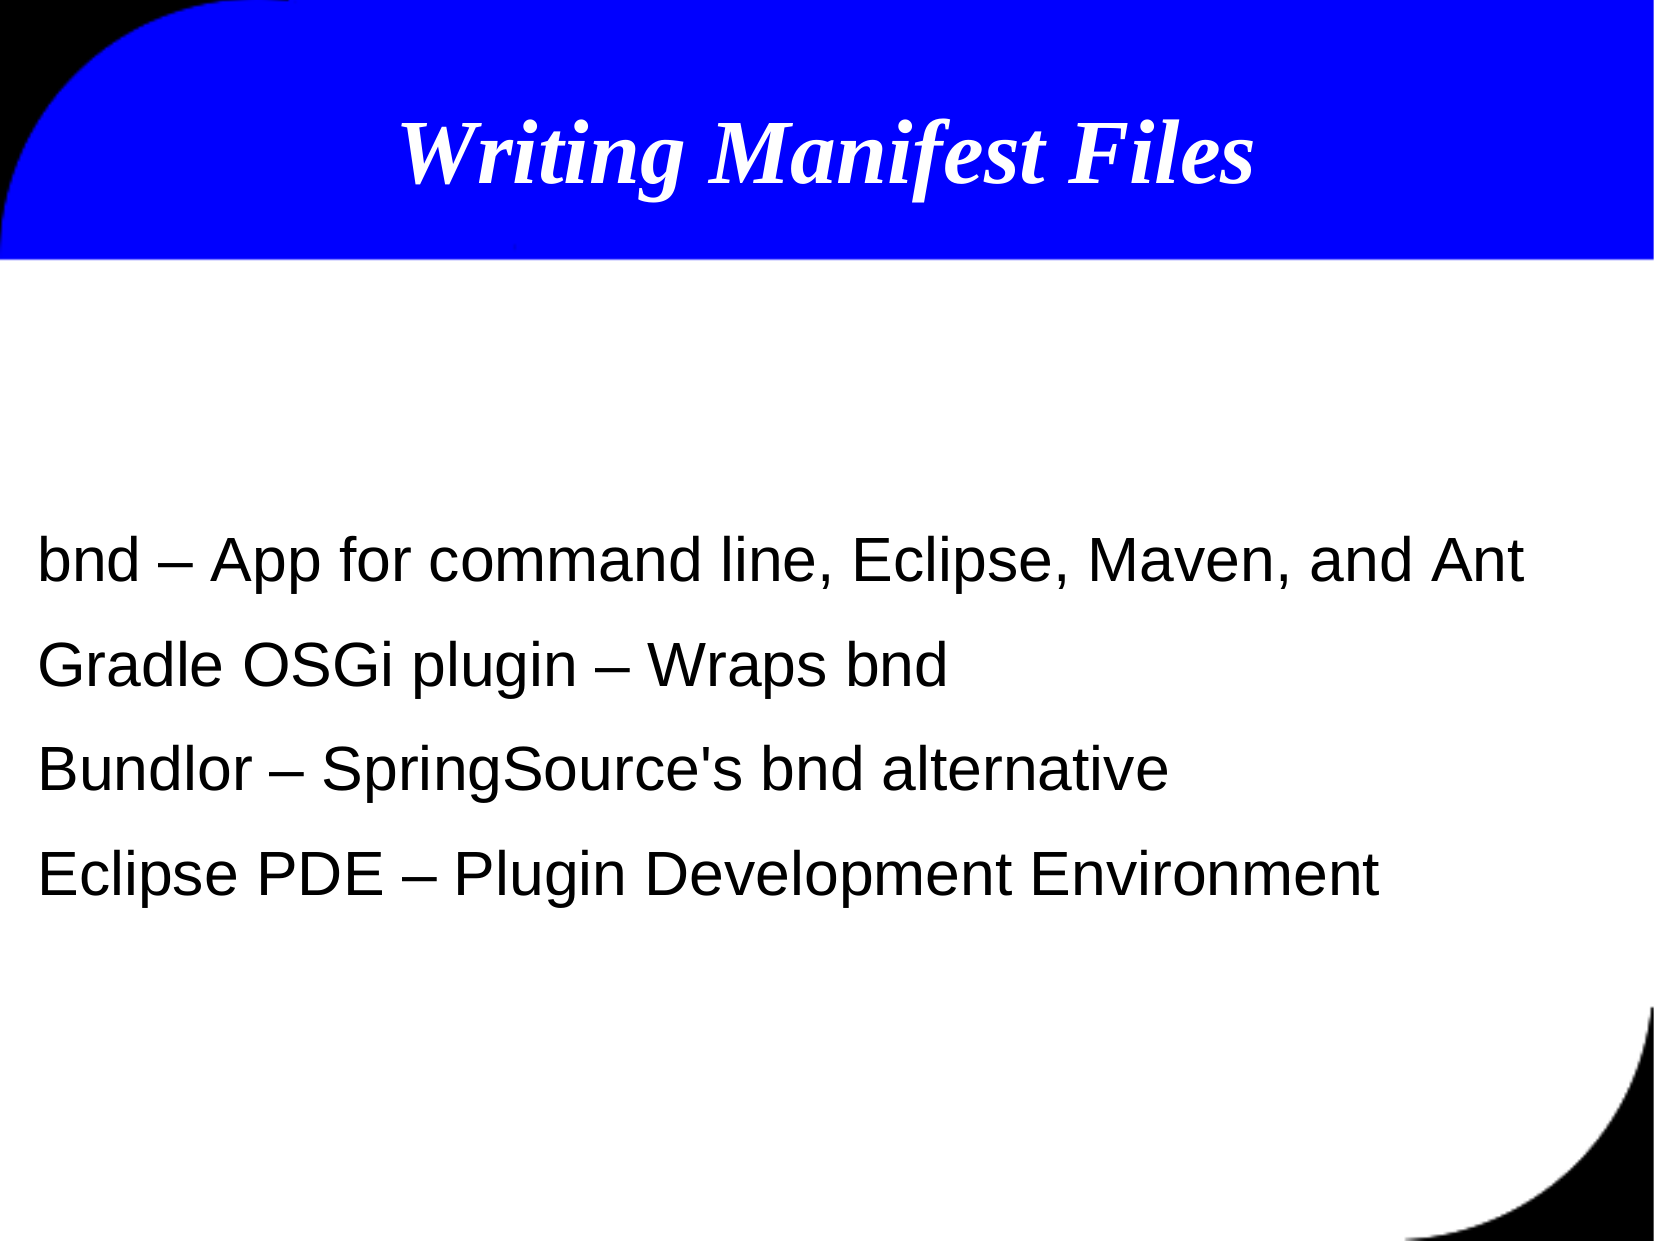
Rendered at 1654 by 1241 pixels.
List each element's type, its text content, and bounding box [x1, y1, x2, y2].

title Writing Manifest Files [82, 49, 1571, 257]
subtitle bnd – App for command line, Eclipse, Maven, and Ant Gradle OSGi plugin – Wraps bnd Bundlor – SpringSource's bnd alternative Eclipse PDE – Plugin Development Environment [37, 297, 1613, 1102]
picture [0, 0, 1654, 1241]
